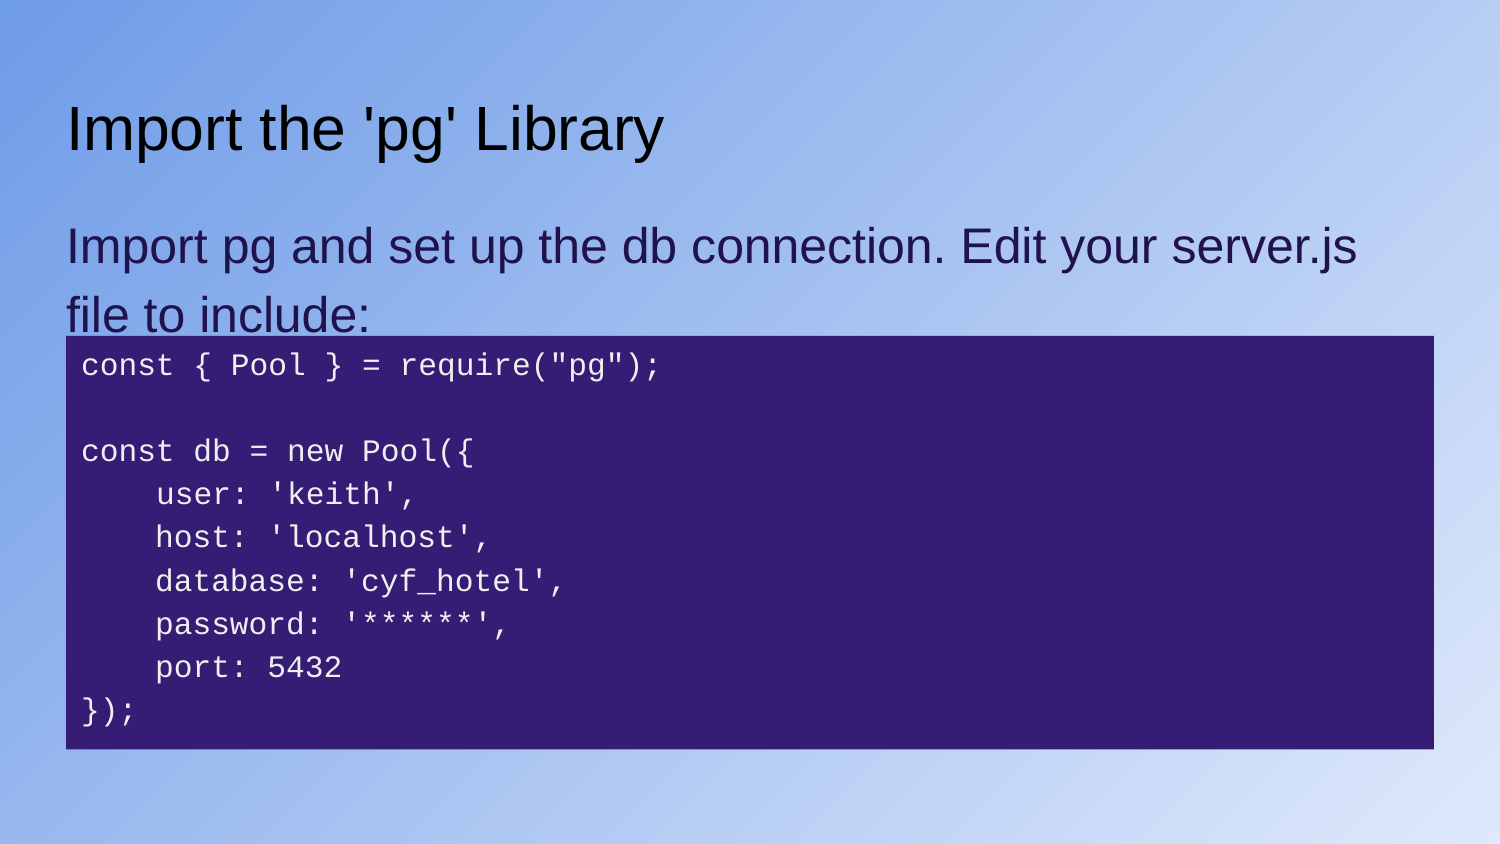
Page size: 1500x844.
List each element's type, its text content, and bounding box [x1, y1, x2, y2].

list Import pg and set up the db connection. Edit your server.js file to include: [51, 189, 1449, 750]
text_box const { Pool } = require("pg"); const db = new Pool({ user: 'keith', host: 'localhost', database: 'cyf_hotel', password: '******', port: 5432 }); [66, 335, 1434, 750]
title Import the 'pg' Library [51, 72, 1449, 167]
